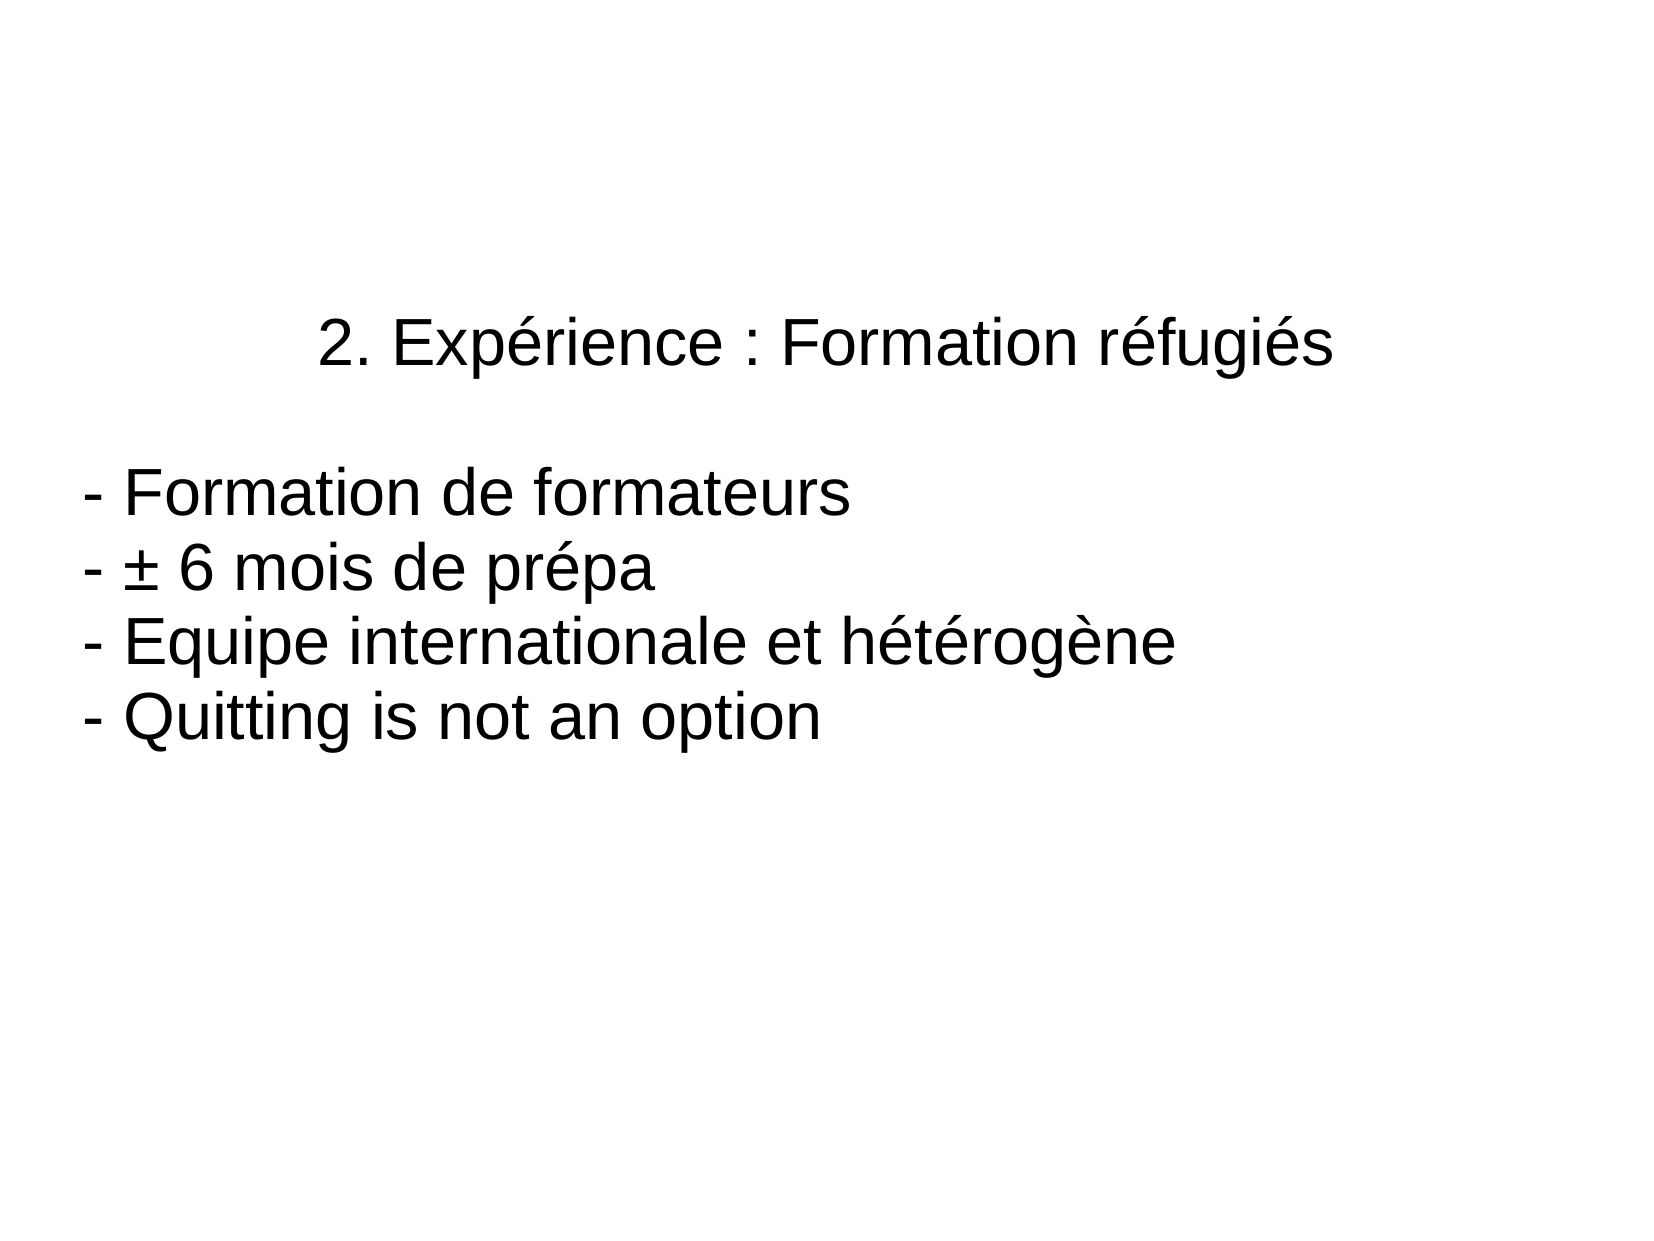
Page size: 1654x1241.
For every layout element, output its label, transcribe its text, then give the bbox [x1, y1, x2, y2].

subtitle 2. Expérience : Formation réfugiés - Formation de formateurs - ± 6 mois de prépa - Equipe internationale et hétérogène - Quitting is not an option [82, 49, 1571, 1010]
